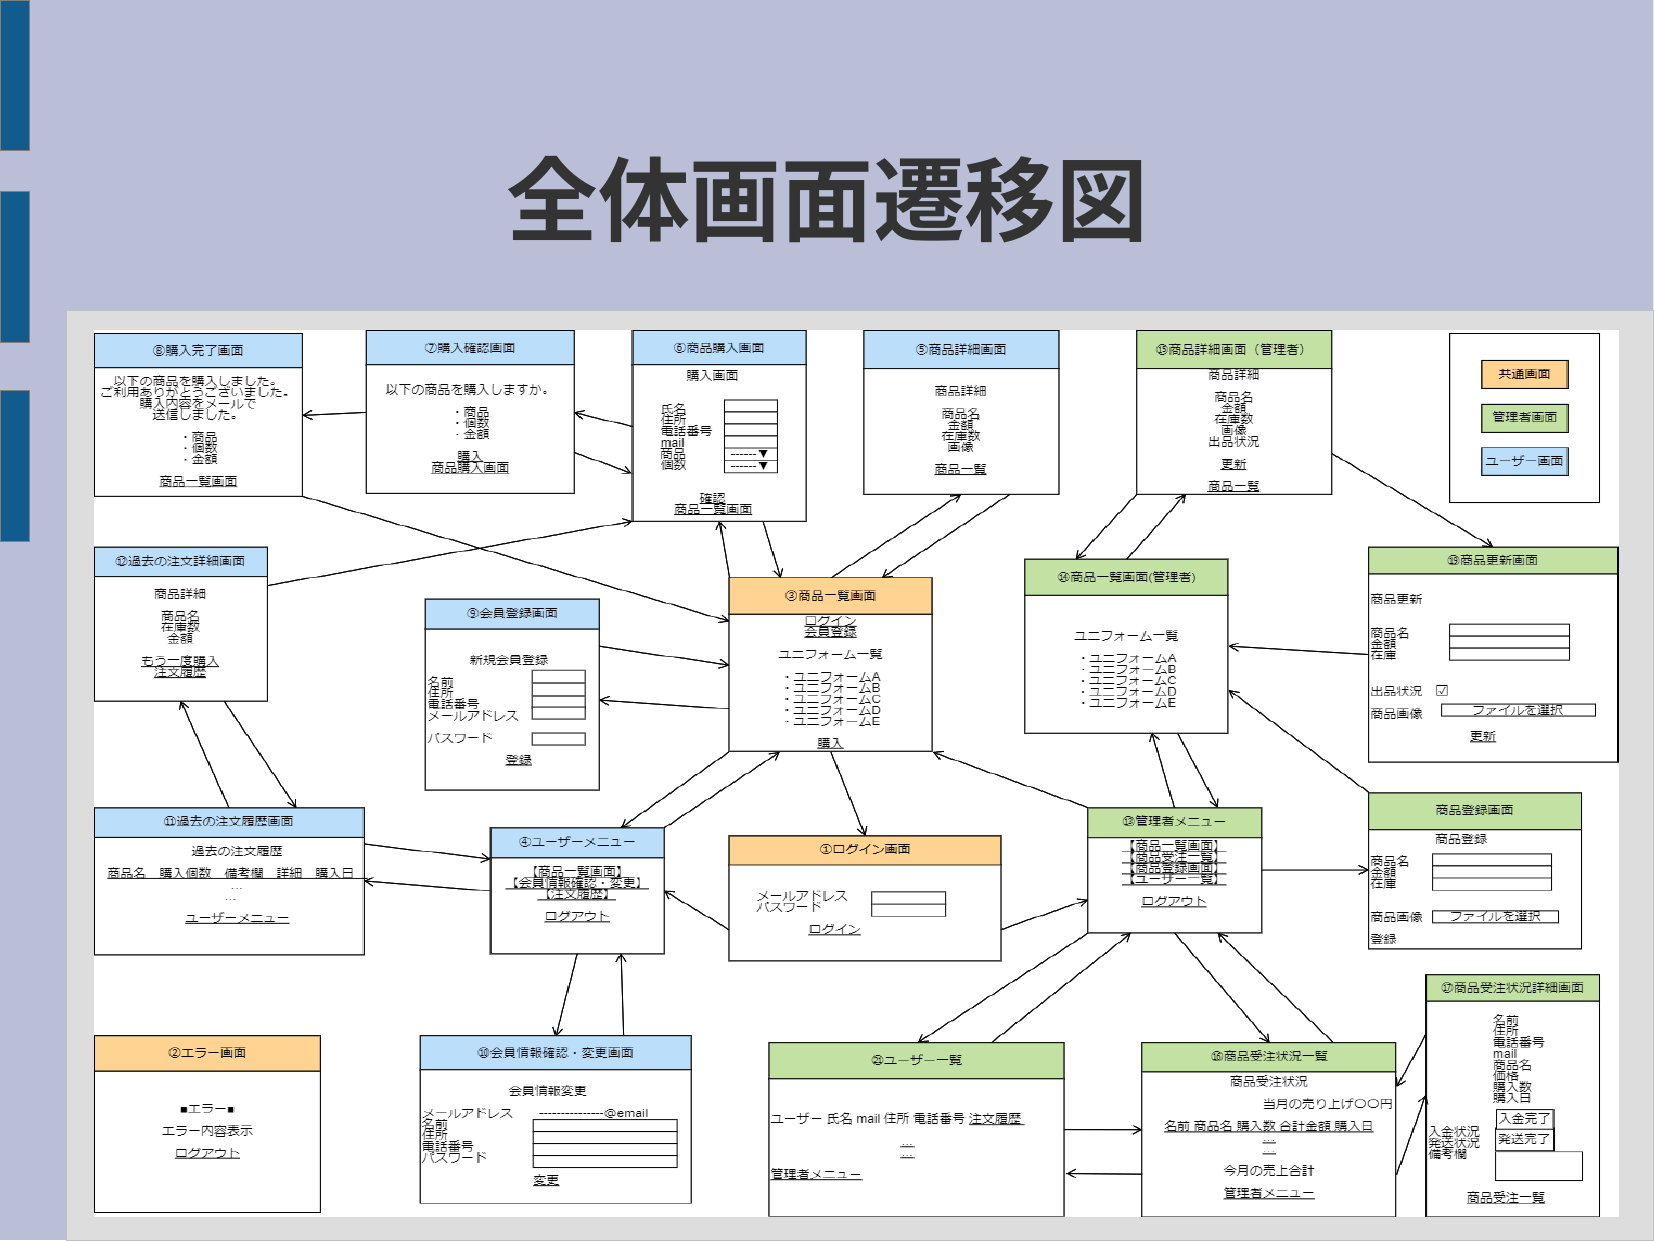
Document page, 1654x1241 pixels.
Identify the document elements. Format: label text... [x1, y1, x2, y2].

picture [94, 330, 1619, 1217]
title 全体画面遷移図 [121, 91, 1534, 299]
